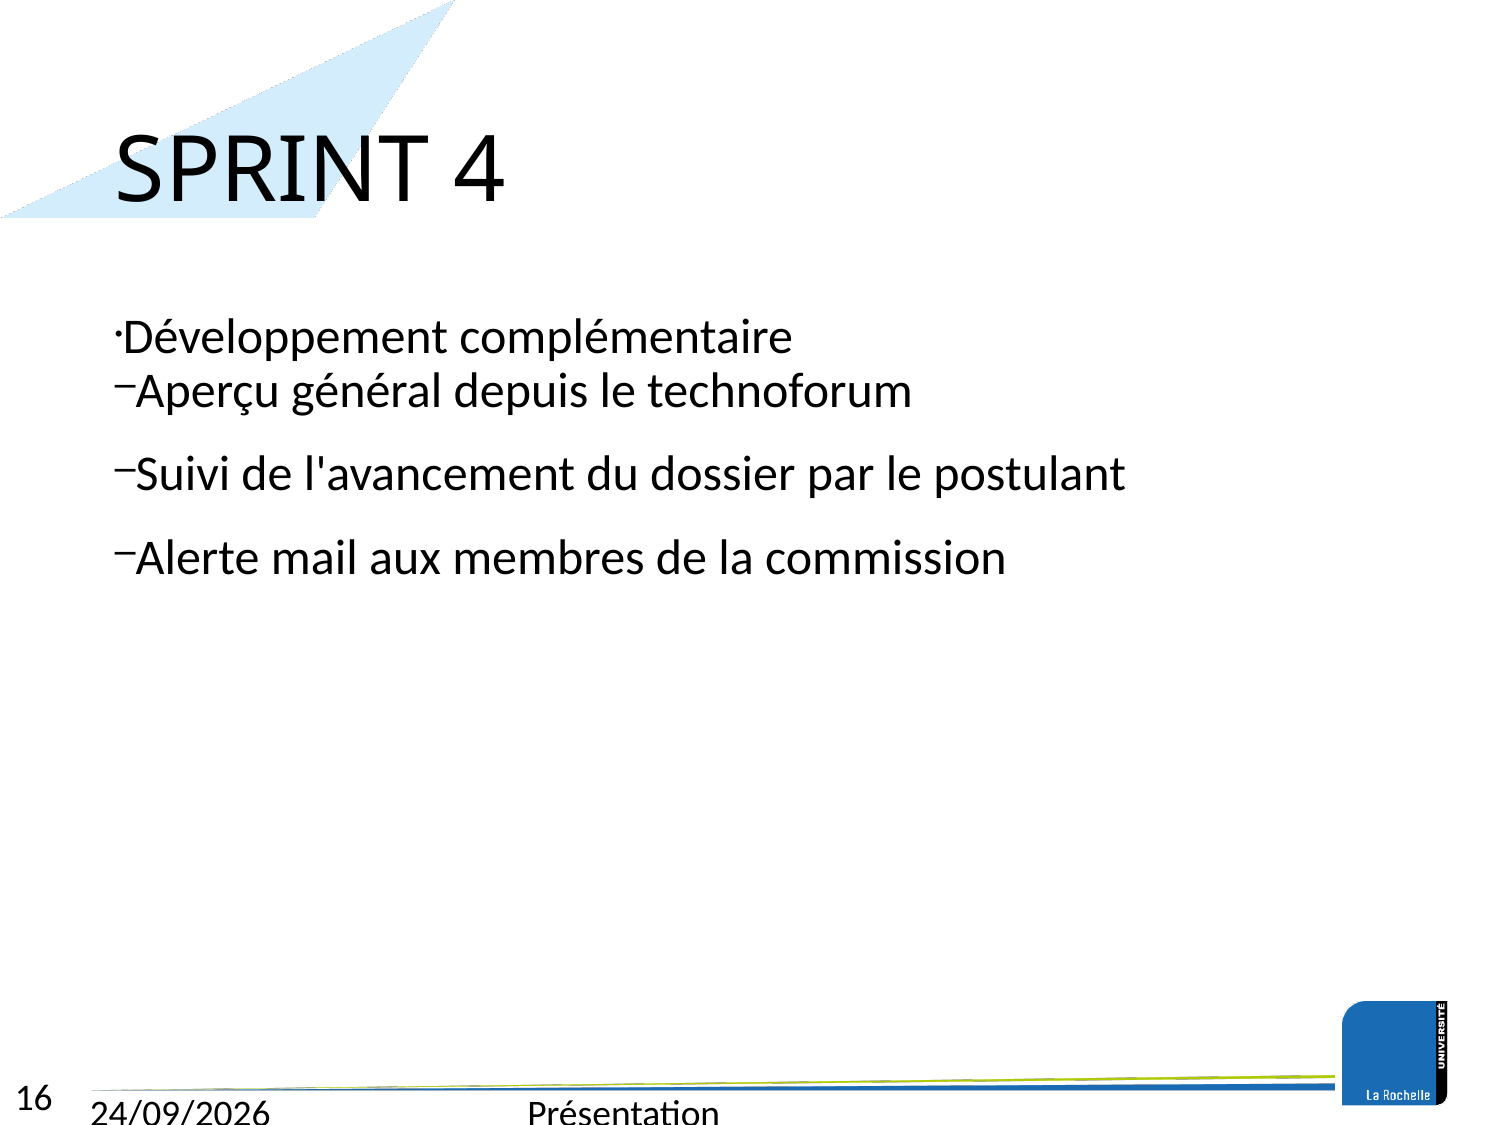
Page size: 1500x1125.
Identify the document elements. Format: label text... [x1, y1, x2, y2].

text_box [0, 1065, 77, 1125]
text_box Présentation [512, 1081, 988, 1125]
text_box 2015/11/6 [77, 1081, 425, 1125]
list Développement complémentaire Aperçu général depuis le technoforum Suivi de l'avancement du dossier par le postulant Alerte mail aux membres de la commission [100, 302, 1424, 953]
subtitle SPRINT 4 [100, 114, 1424, 198]
